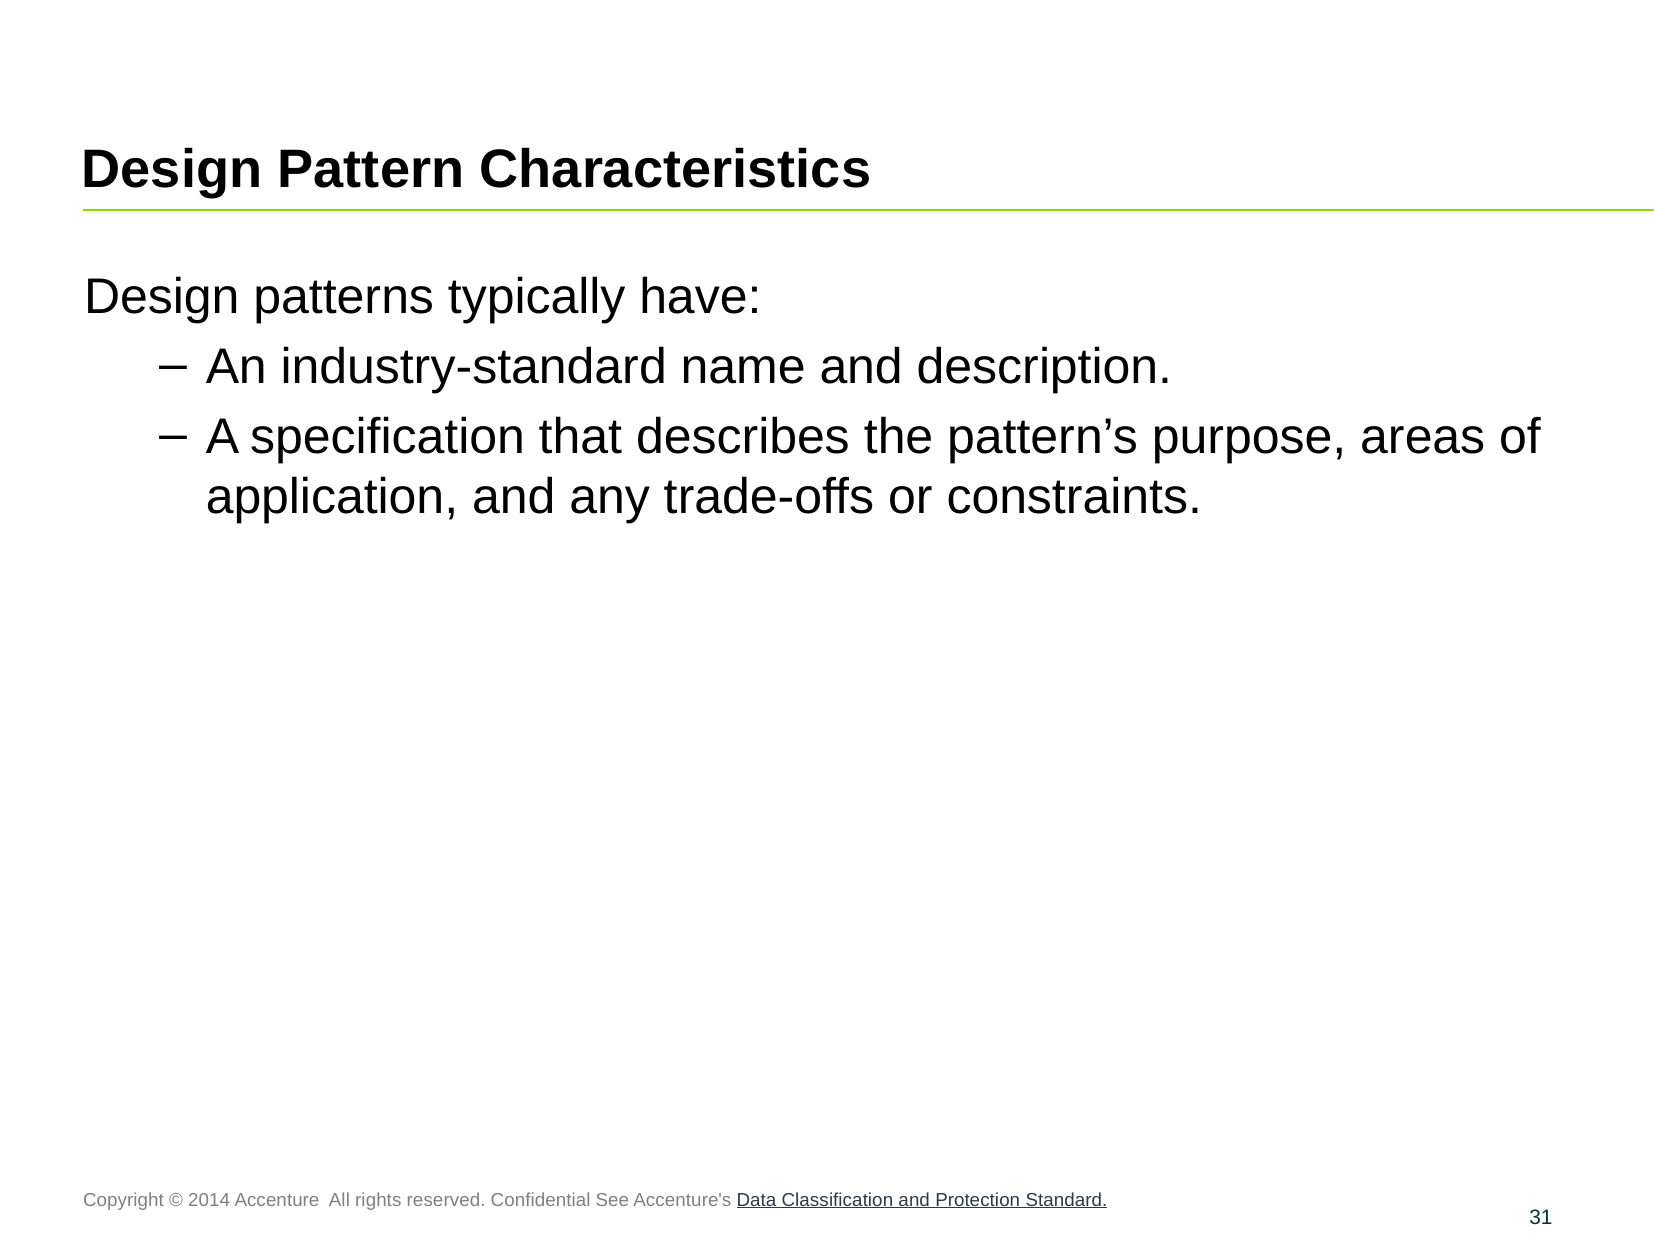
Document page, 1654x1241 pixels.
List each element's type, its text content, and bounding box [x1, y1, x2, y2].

list Design patterns typically have: An industry-standard name and description. A specification that describes the pattern’s purpose, areas of application, and any trade-offs or constraints. [84, 255, 1573, 1166]
title Design Pattern Characteristics [81, 56, 1654, 199]
text_box 31 [1529, 1182, 1645, 1229]
